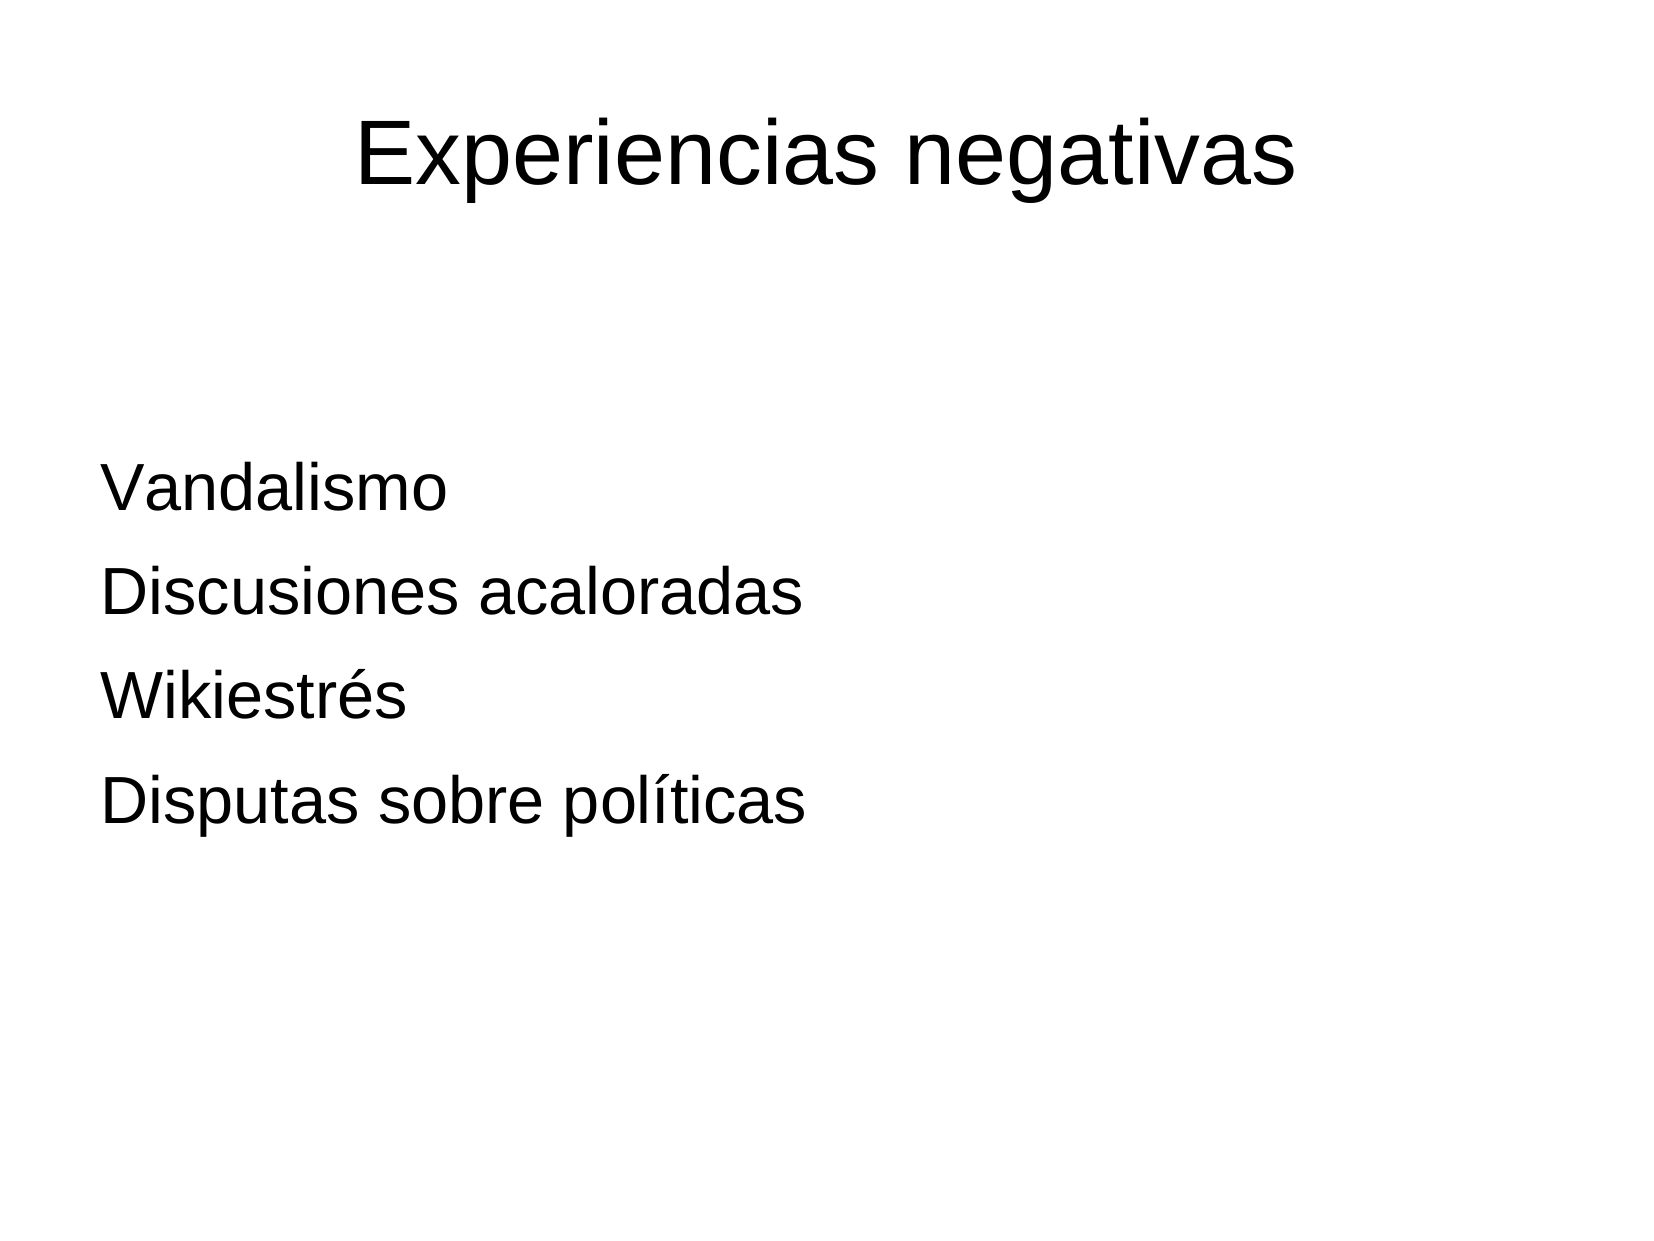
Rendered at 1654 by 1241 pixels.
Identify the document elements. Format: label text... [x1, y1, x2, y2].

list Vandalismo Discusiones acaloradas Wikiestrés Disputas sobre políticas [82, 450, 1571, 1109]
title Experiencias negativas [82, 49, 1571, 257]
